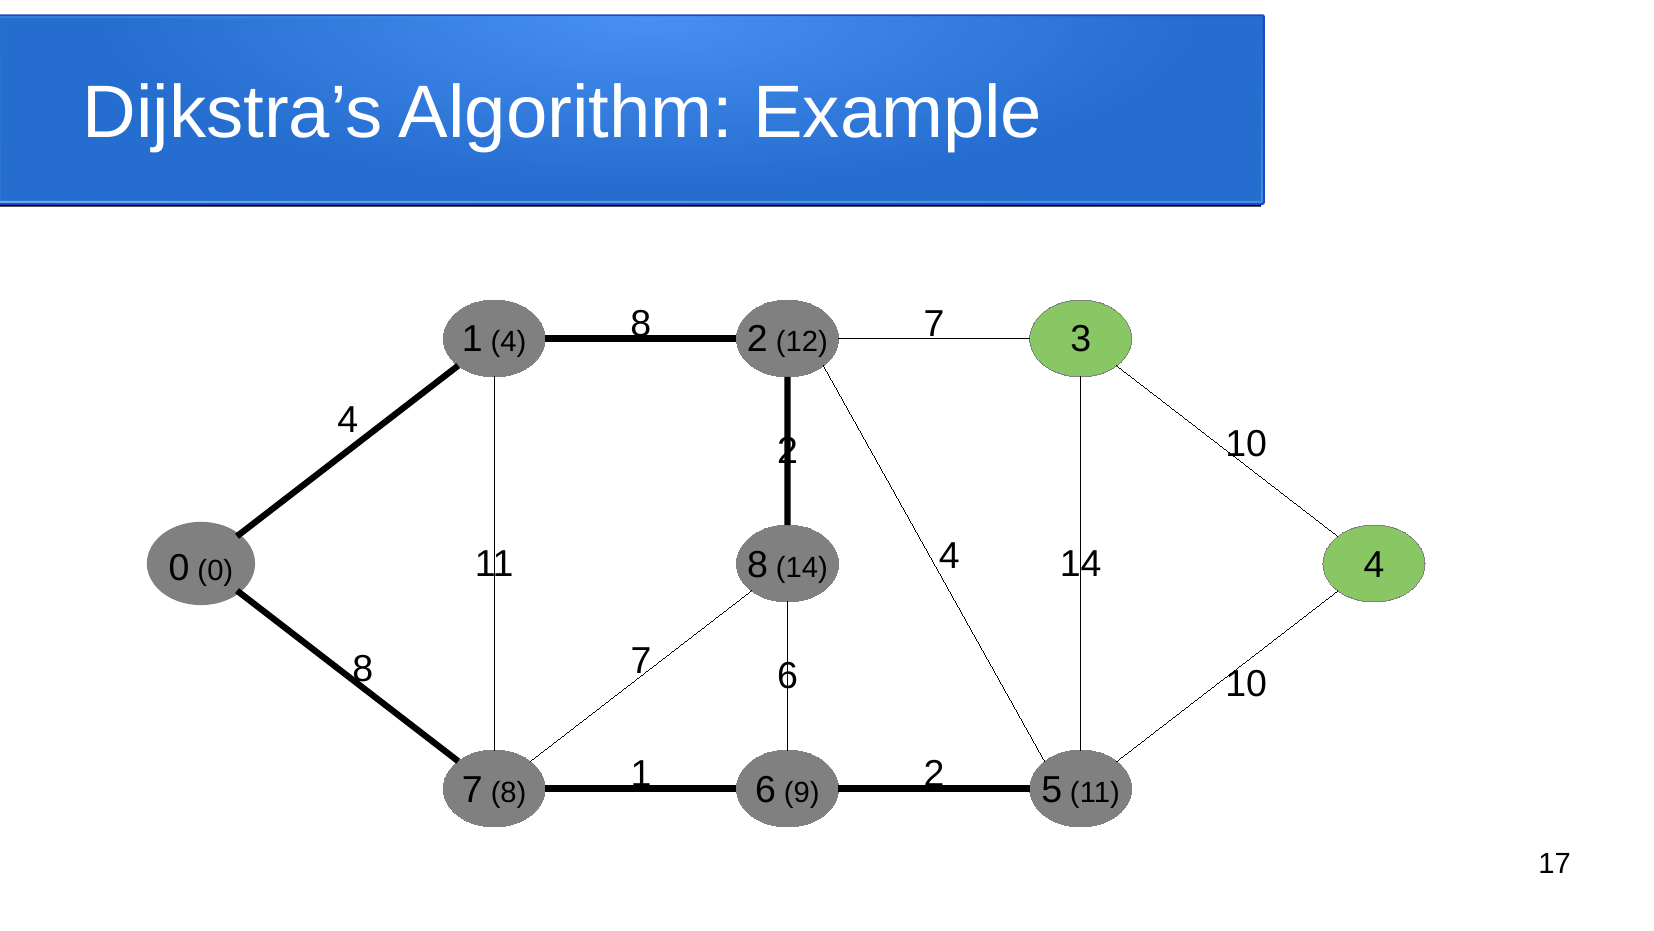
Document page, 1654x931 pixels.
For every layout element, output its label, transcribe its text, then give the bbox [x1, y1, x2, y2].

text_box 2 (12) [736, 300, 839, 377]
text_box 7 (8) [443, 750, 545, 827]
title Dijkstra’s Algorithm: Example [82, 35, 1235, 189]
text_box 0 (0) [149, 525, 252, 602]
text_box 4 [1322, 525, 1426, 602]
text_box 5 (11) [1029, 750, 1132, 827]
text_box 8 (14) [736, 525, 839, 602]
text_box 3 [1029, 300, 1132, 377]
text_box 6 (9) [736, 750, 839, 827]
text_box 1 (4) [443, 300, 545, 377]
